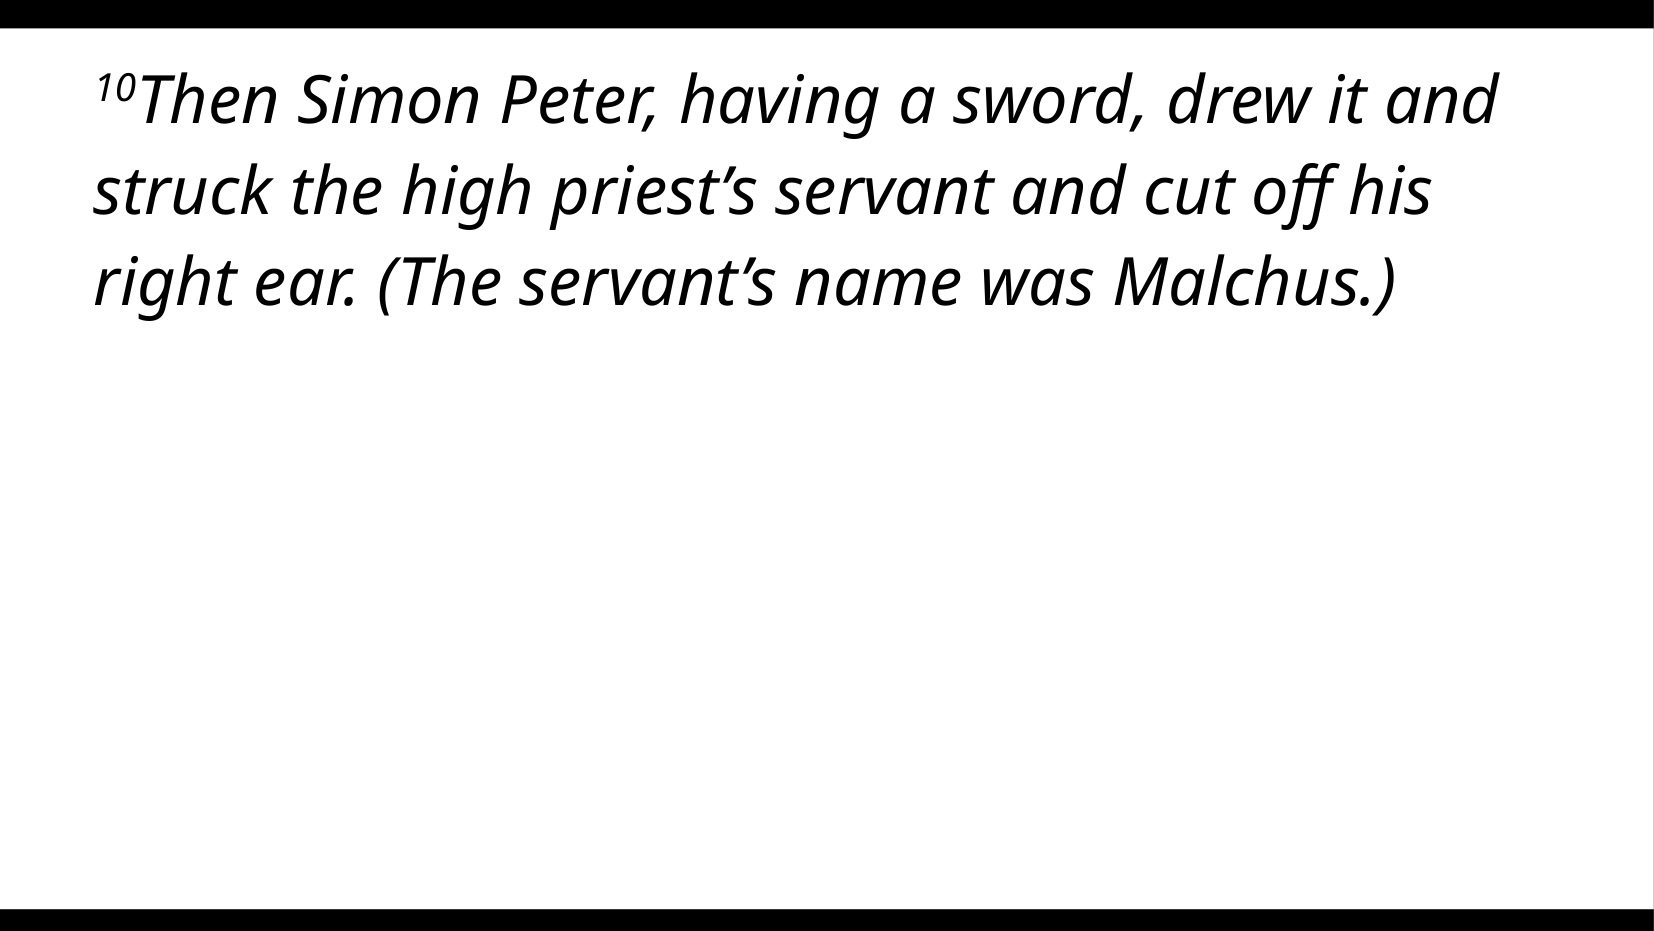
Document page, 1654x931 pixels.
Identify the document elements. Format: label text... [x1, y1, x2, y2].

text_box 10Then Simon Peter, having a sword, drew it and struck the high priest’s servant and cut off his right ear. (The servant’s name was Malchus.) [78, 45, 1546, 415]
picture [0, 0, 1654, 931]
